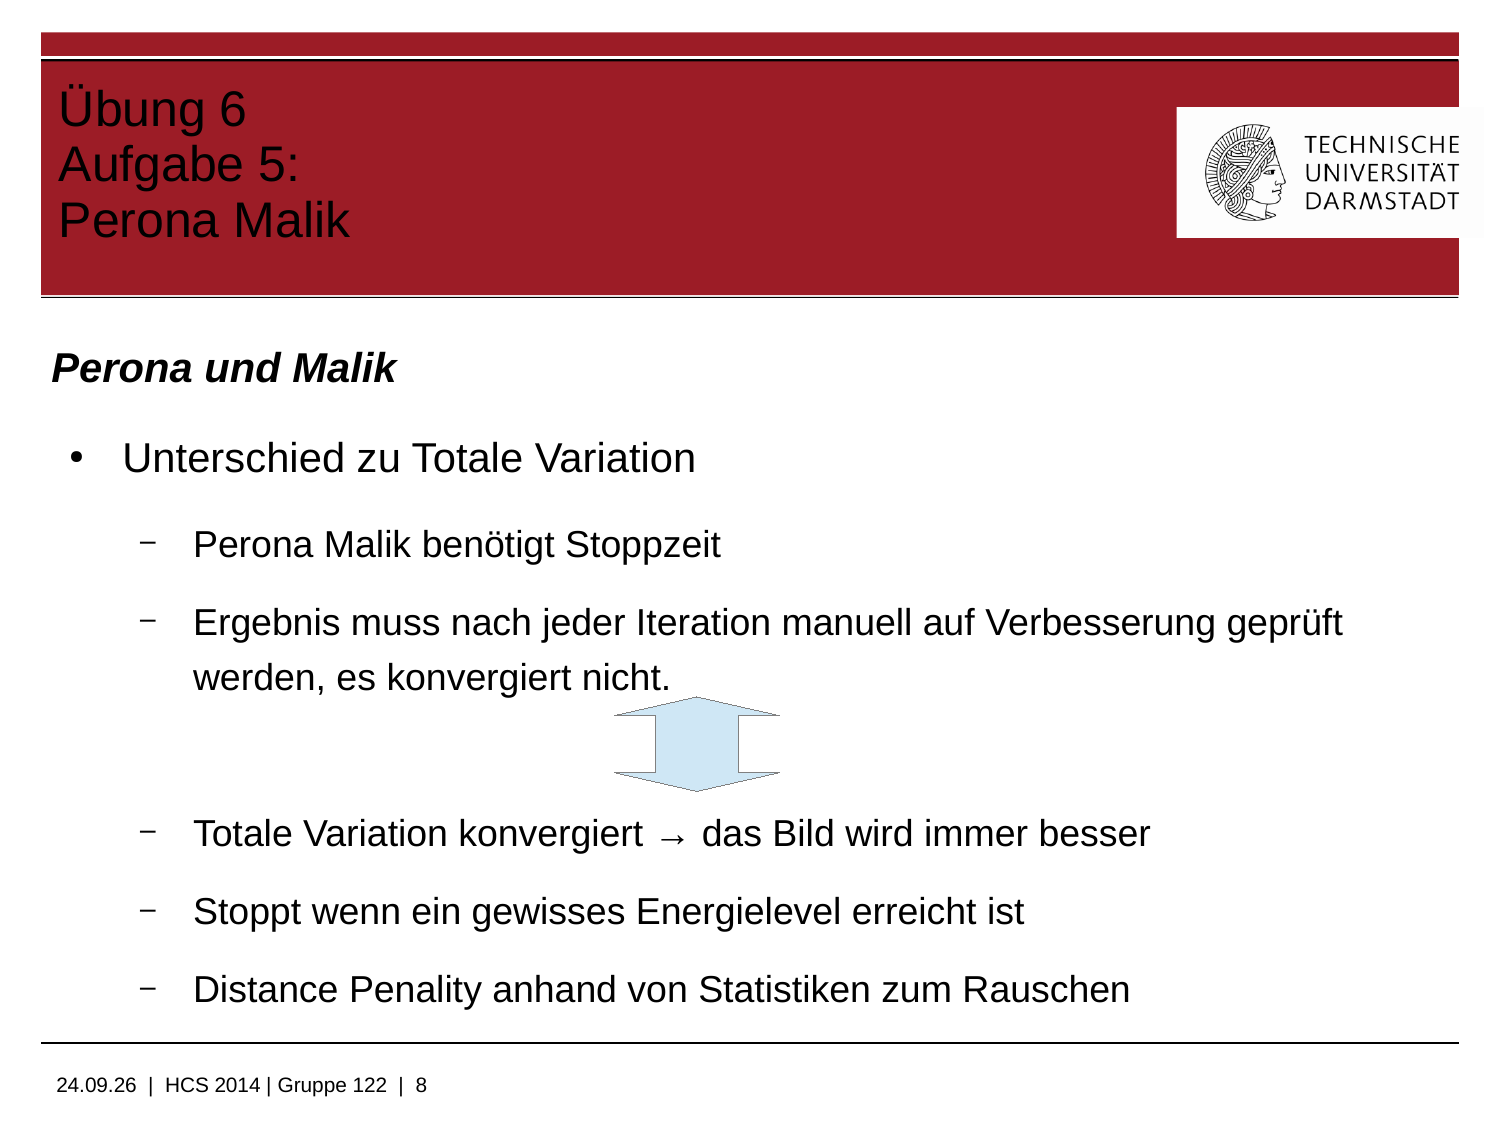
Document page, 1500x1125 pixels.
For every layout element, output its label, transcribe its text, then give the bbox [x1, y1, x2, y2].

title Übung 6 Aufgabe 5: Perona Malik [59, 80, 1149, 249]
list Perona und Malik Unterschied zu Totale Variation Perona Malik benötigt Stoppzeit Ergebnis muss nach jeder Iteration manuell auf Verbesserung geprüft werden, es konvergiert nicht. Totale Variation konvergiert → das Bild wird immer besser Stoppt wenn ein gewisses Energielevel erreicht ist Distance Penality anhand von Statistiken zum Rauschen [51, 330, 1444, 1028]
text_box [614, 696, 780, 792]
picture [1176, 107, 1484, 238]
